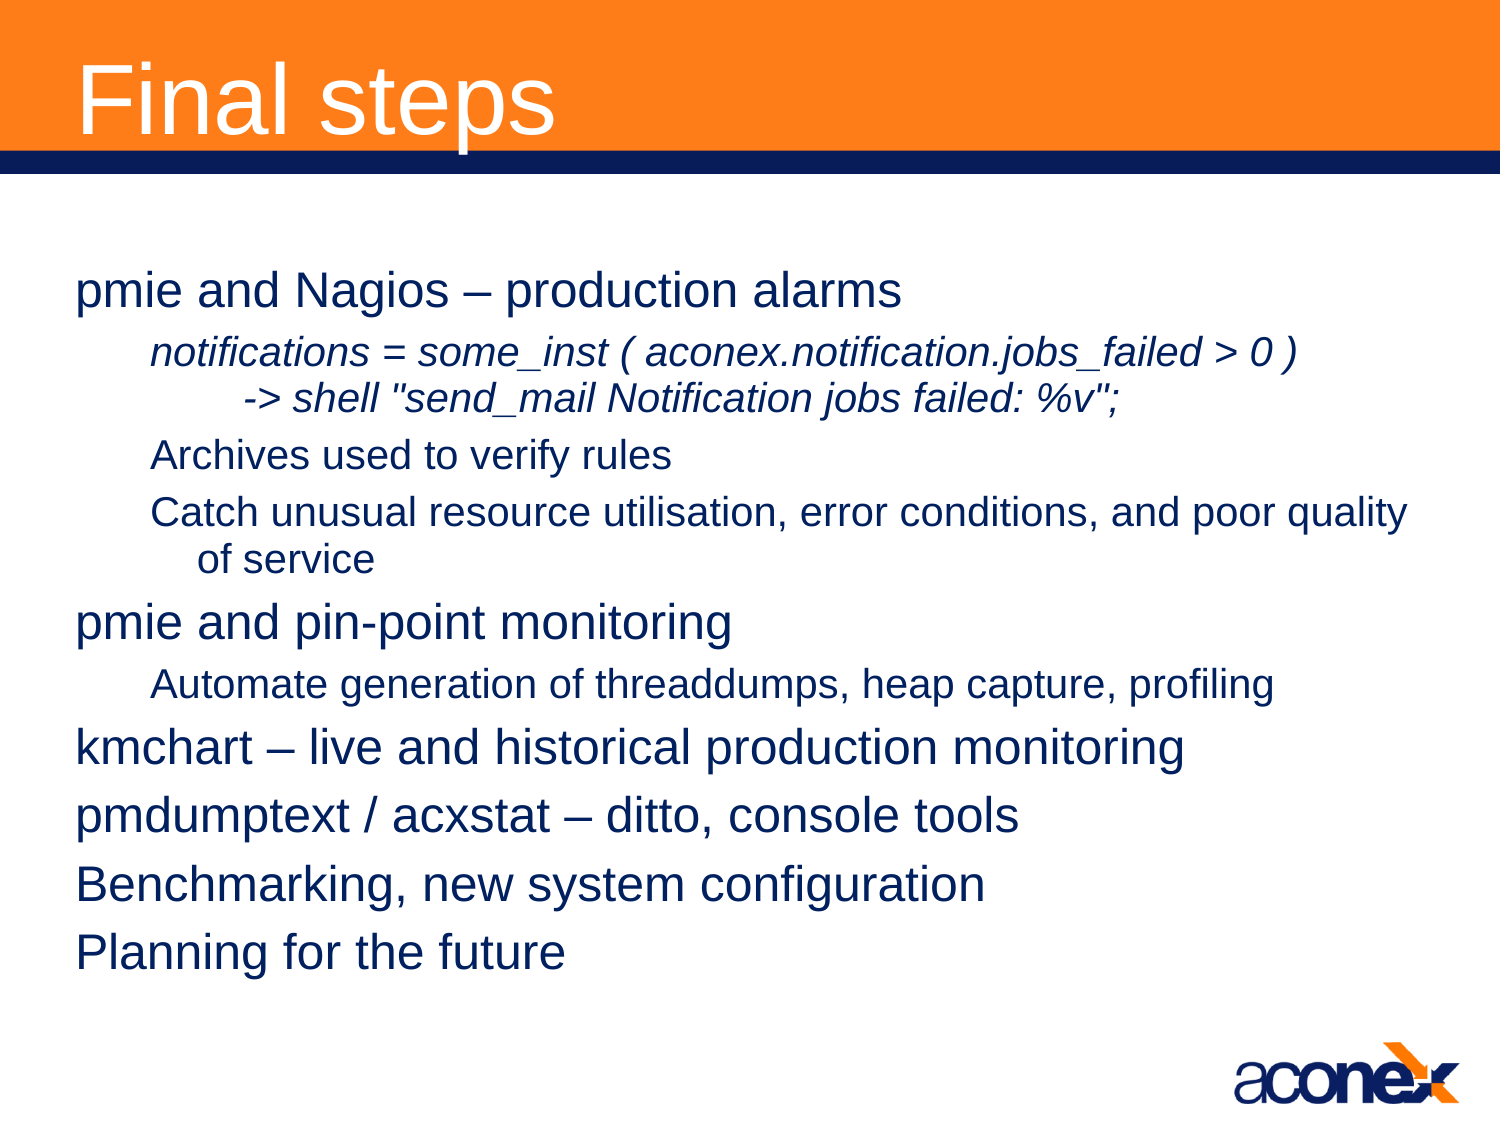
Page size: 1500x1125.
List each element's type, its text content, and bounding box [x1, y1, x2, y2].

title Final steps [75, 30, 1426, 169]
list pmie and Nagios – production alarms notifications = some_inst ( aconex.notification.jobs_failed > 0 ) -> shell "send_mail Notification jobs failed: %v"; Archives used to verify rules Catch unusual resource utilisation, error conditions, and poor quality of service pmie and pin-point monitoring Automate generation of threaddumps, heap capture, profiling kmchart – live and historical production monitoring pmdumptext / acxstat – ditto, console tools Benchmarking, new system configuration Planning for the future [75, 262, 1426, 1053]
picture [1234, 1042, 1460, 1104]
